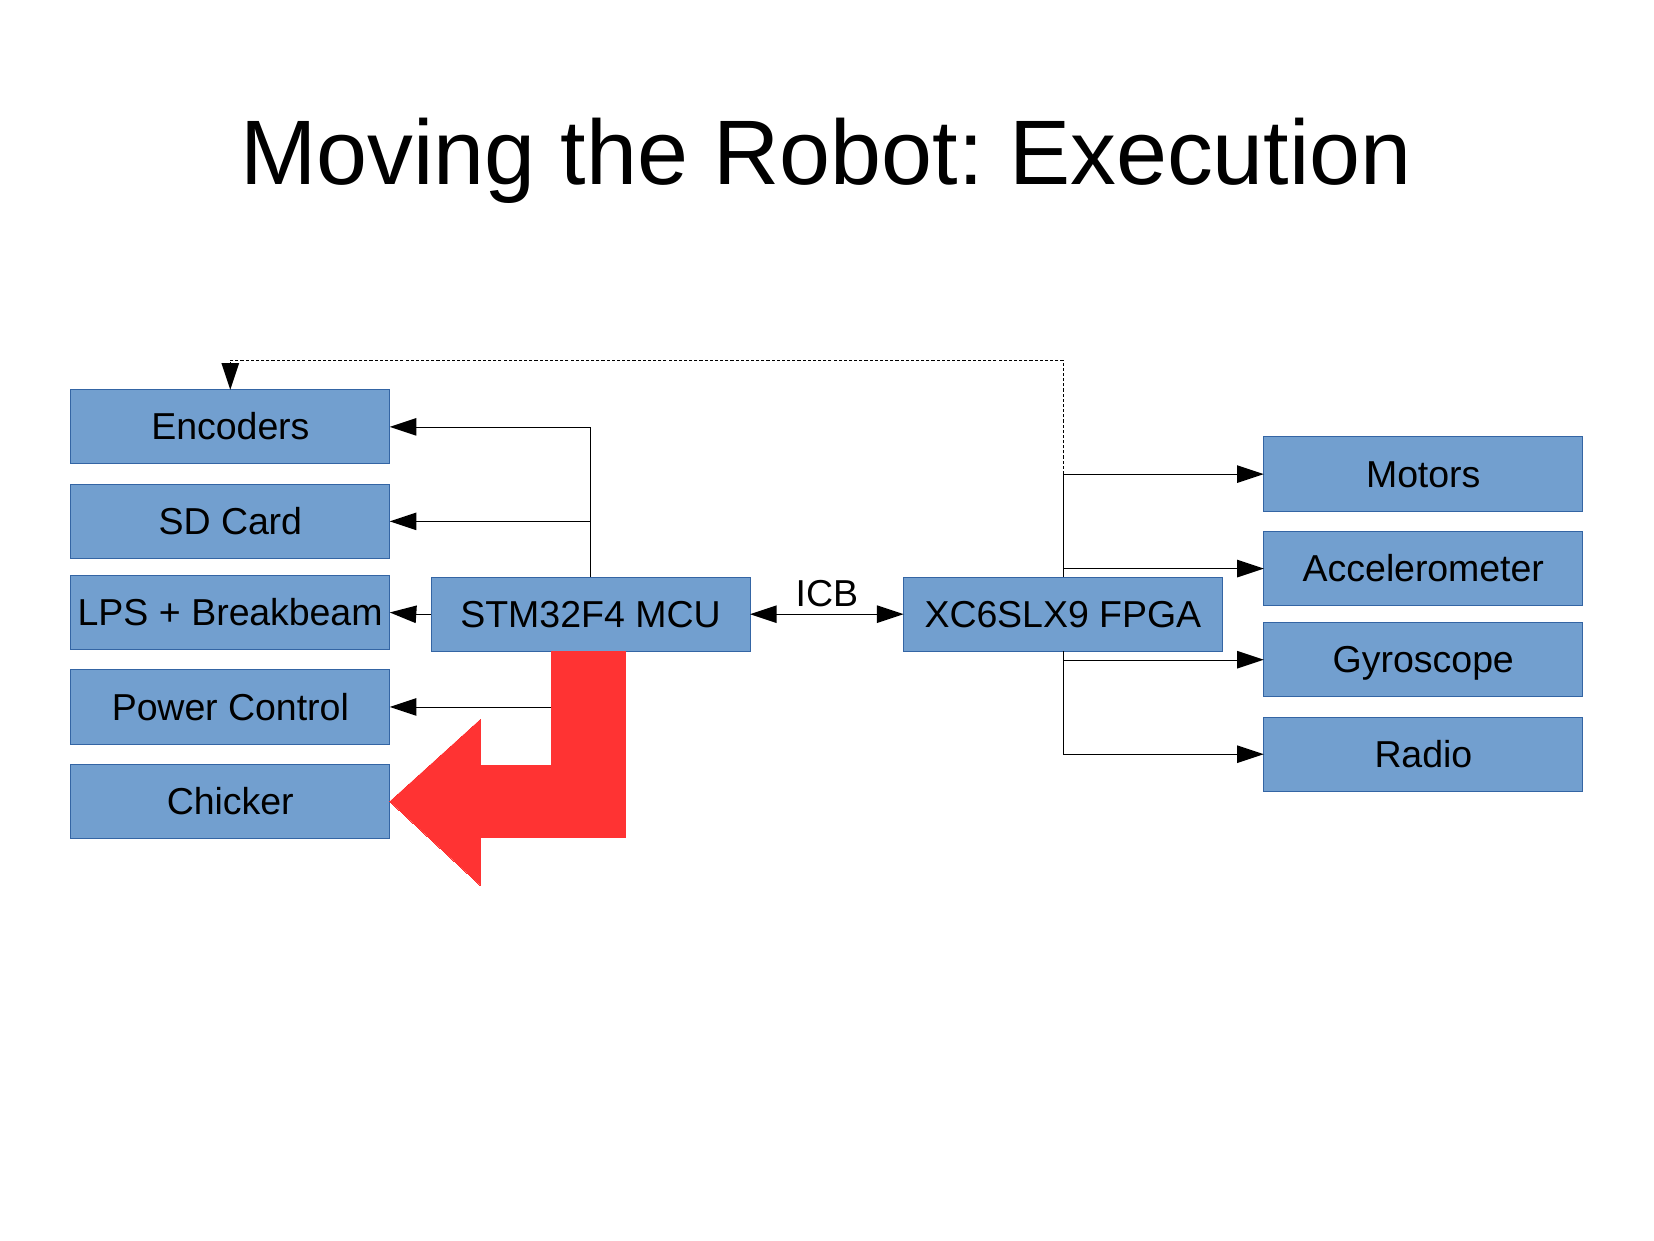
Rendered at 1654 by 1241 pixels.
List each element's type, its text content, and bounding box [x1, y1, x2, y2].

text_box STM32F4 MCU [431, 577, 751, 652]
text_box Accelerometer [1263, 531, 1583, 606]
title Moving the Robot: Execution [82, 49, 1571, 257]
text_box Power Control [70, 669, 390, 745]
text_box LPS + Breakbeam [70, 575, 390, 650]
text_box XC6SLX9 FPGA [903, 577, 1223, 652]
text_box Chicker [70, 764, 390, 839]
text_box [389, 651, 626, 886]
text_box Radio [1263, 717, 1583, 792]
text_box Gyroscope [1263, 622, 1583, 697]
text_box SD Card [70, 484, 390, 559]
text_box Motors [1263, 436, 1583, 512]
text_box Encoders [70, 389, 390, 464]
